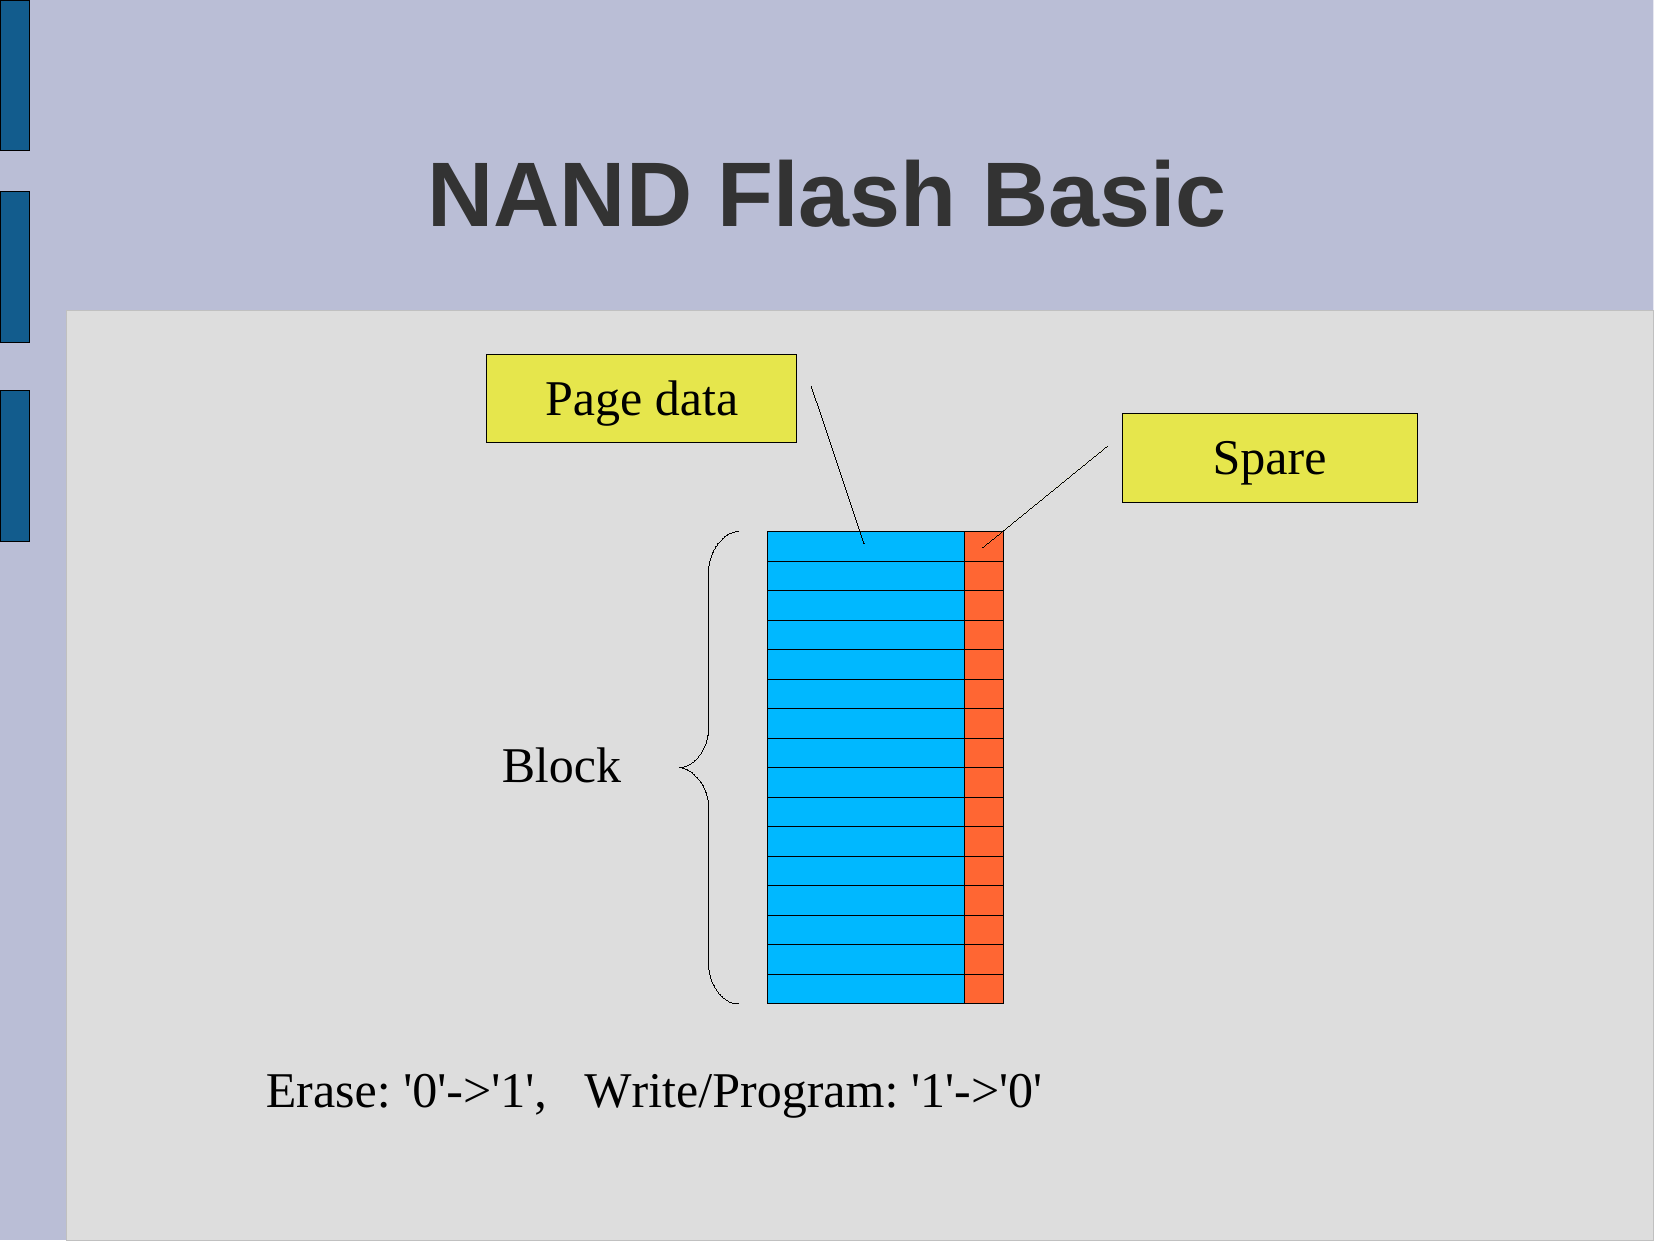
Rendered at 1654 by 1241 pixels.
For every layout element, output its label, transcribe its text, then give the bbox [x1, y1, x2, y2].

text_box Spare [1122, 413, 1417, 502]
title NAND Flash Basic [121, 91, 1534, 299]
text_box Erase: '0'->'1', Write/Program: '1'->'0' [265, 1062, 1447, 1119]
text_box [767, 531, 1004, 1004]
text_box Page data [487, 354, 797, 443]
text_box Block [501, 738, 680, 794]
